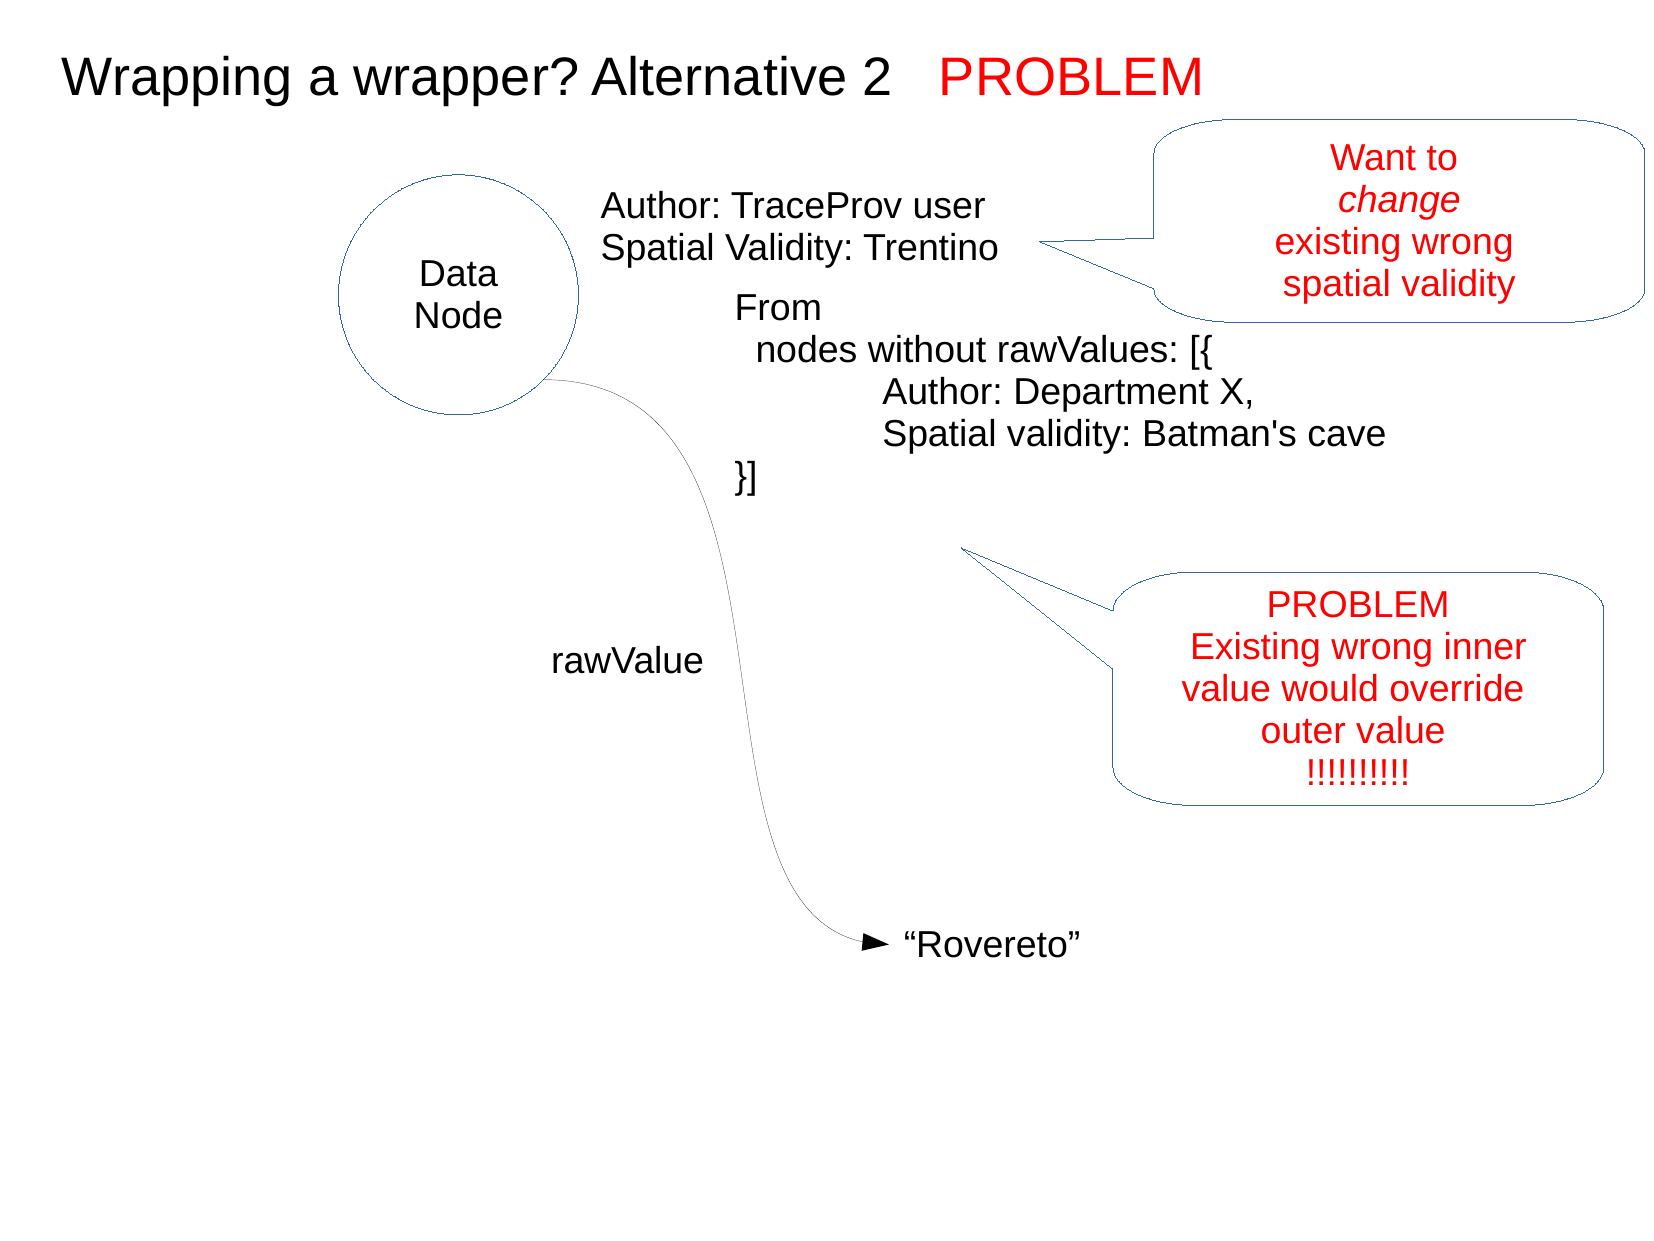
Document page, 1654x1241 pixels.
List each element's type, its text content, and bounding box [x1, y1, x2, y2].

text_box PROBLEM Existing wrong inner value would override outer value !!!!!!!!!! [961, 547, 1604, 806]
text_box Wrapping a wrapper? Alternative 2 PROBLEM [47, 38, 1220, 115]
text_box From nodes without rawValues: [{ Author: Department X, Spatial validity: Batman's cave }] [719, 279, 1402, 546]
text_box Author: TraceProv user Spatial Validity: Trentino [585, 176, 1015, 276]
text_box “Rovereto” [888, 916, 1096, 973]
text_box rawValue [515, 632, 719, 690]
text_box Want to change existing wrong spatial validity [1039, 119, 1645, 323]
text_box Data Node [338, 174, 579, 415]
